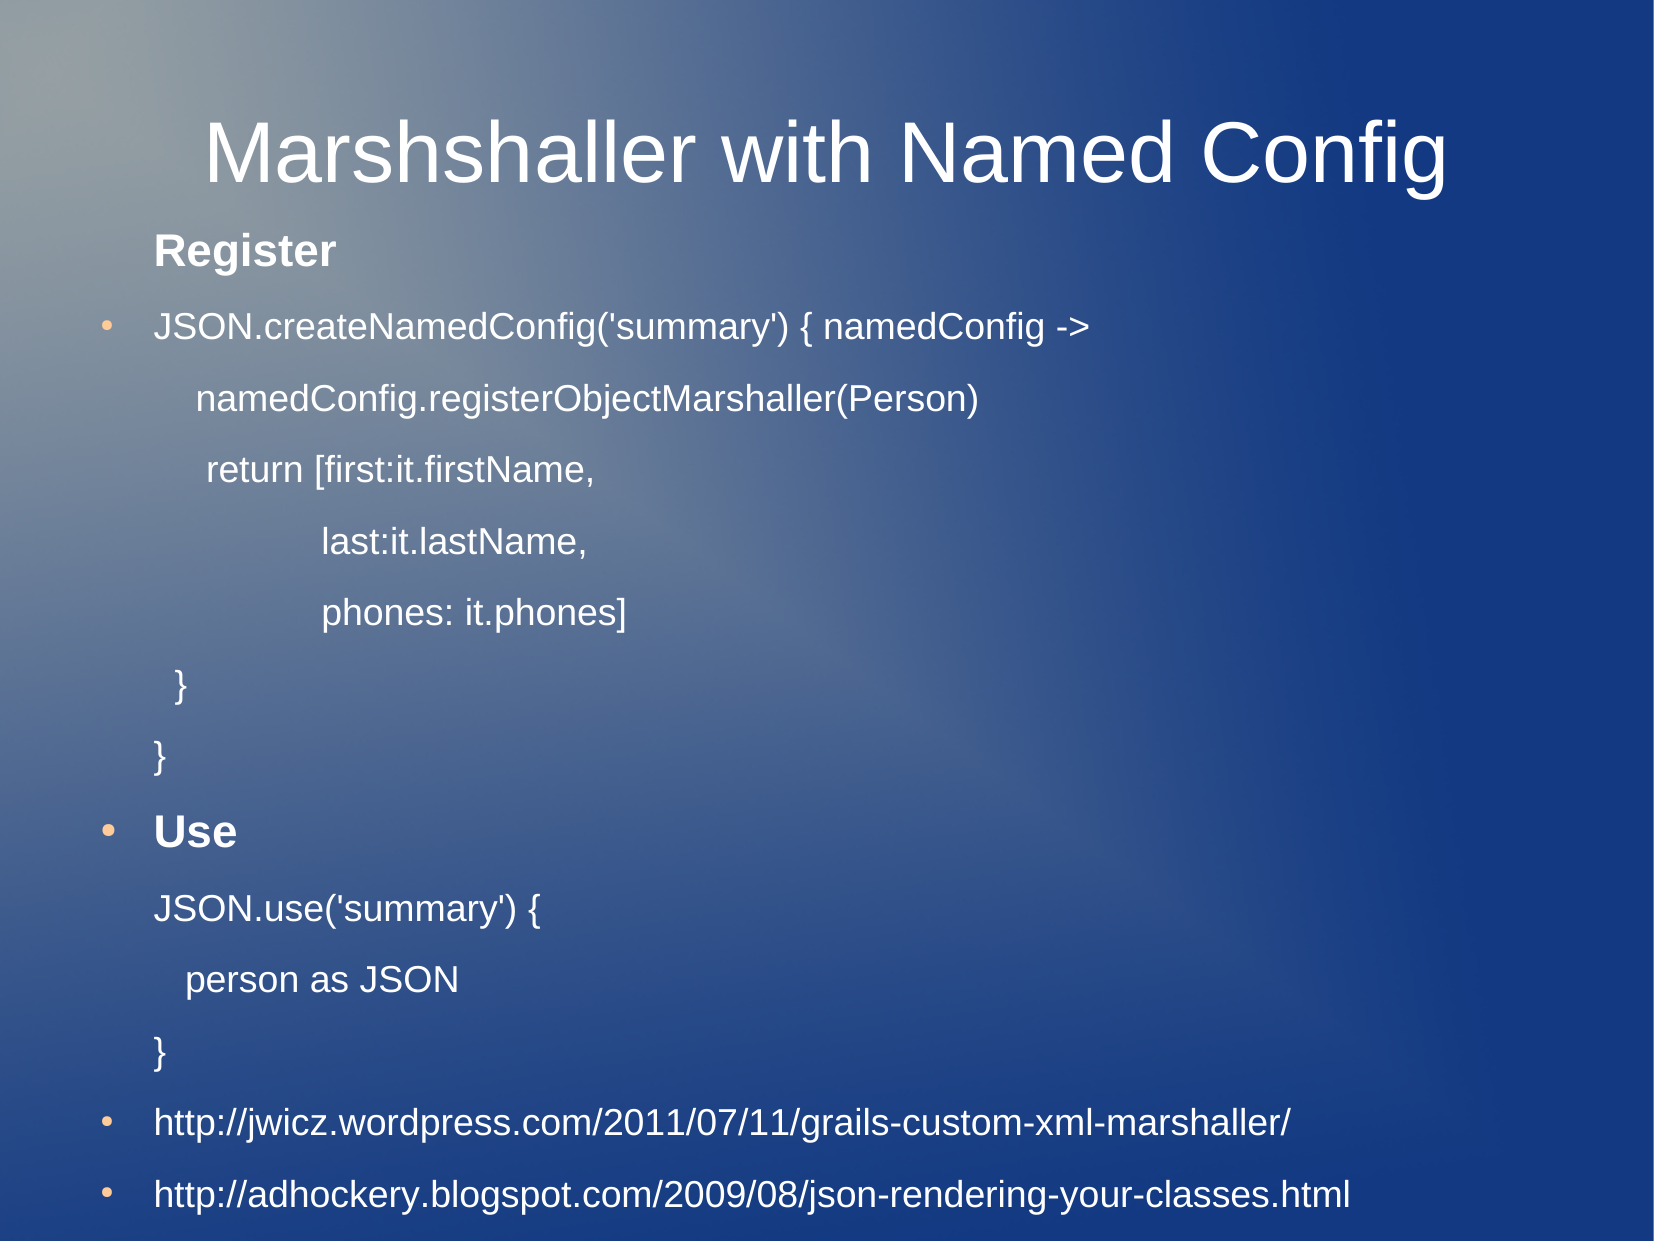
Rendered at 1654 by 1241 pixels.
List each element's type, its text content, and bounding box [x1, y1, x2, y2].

list Register JSON.createNamedConfig('summary') { namedConfig -> namedConfig.registerObjectMarshaller(Person) return [first:it.firstName, last:it.lastName, phones: it.phones] } } Use JSON.use('summary') { person as JSON } http://jwicz.wordpress.com/2011/07/11/grails-custom-xml-marshaller/ http://adhockery.blogspot.com/2009/08/json-rendering-your-classes.html [82, 225, 1571, 1241]
picture [0, 0, 1654, 1241]
title Marshshaller with Named Config [82, 49, 1571, 225]
